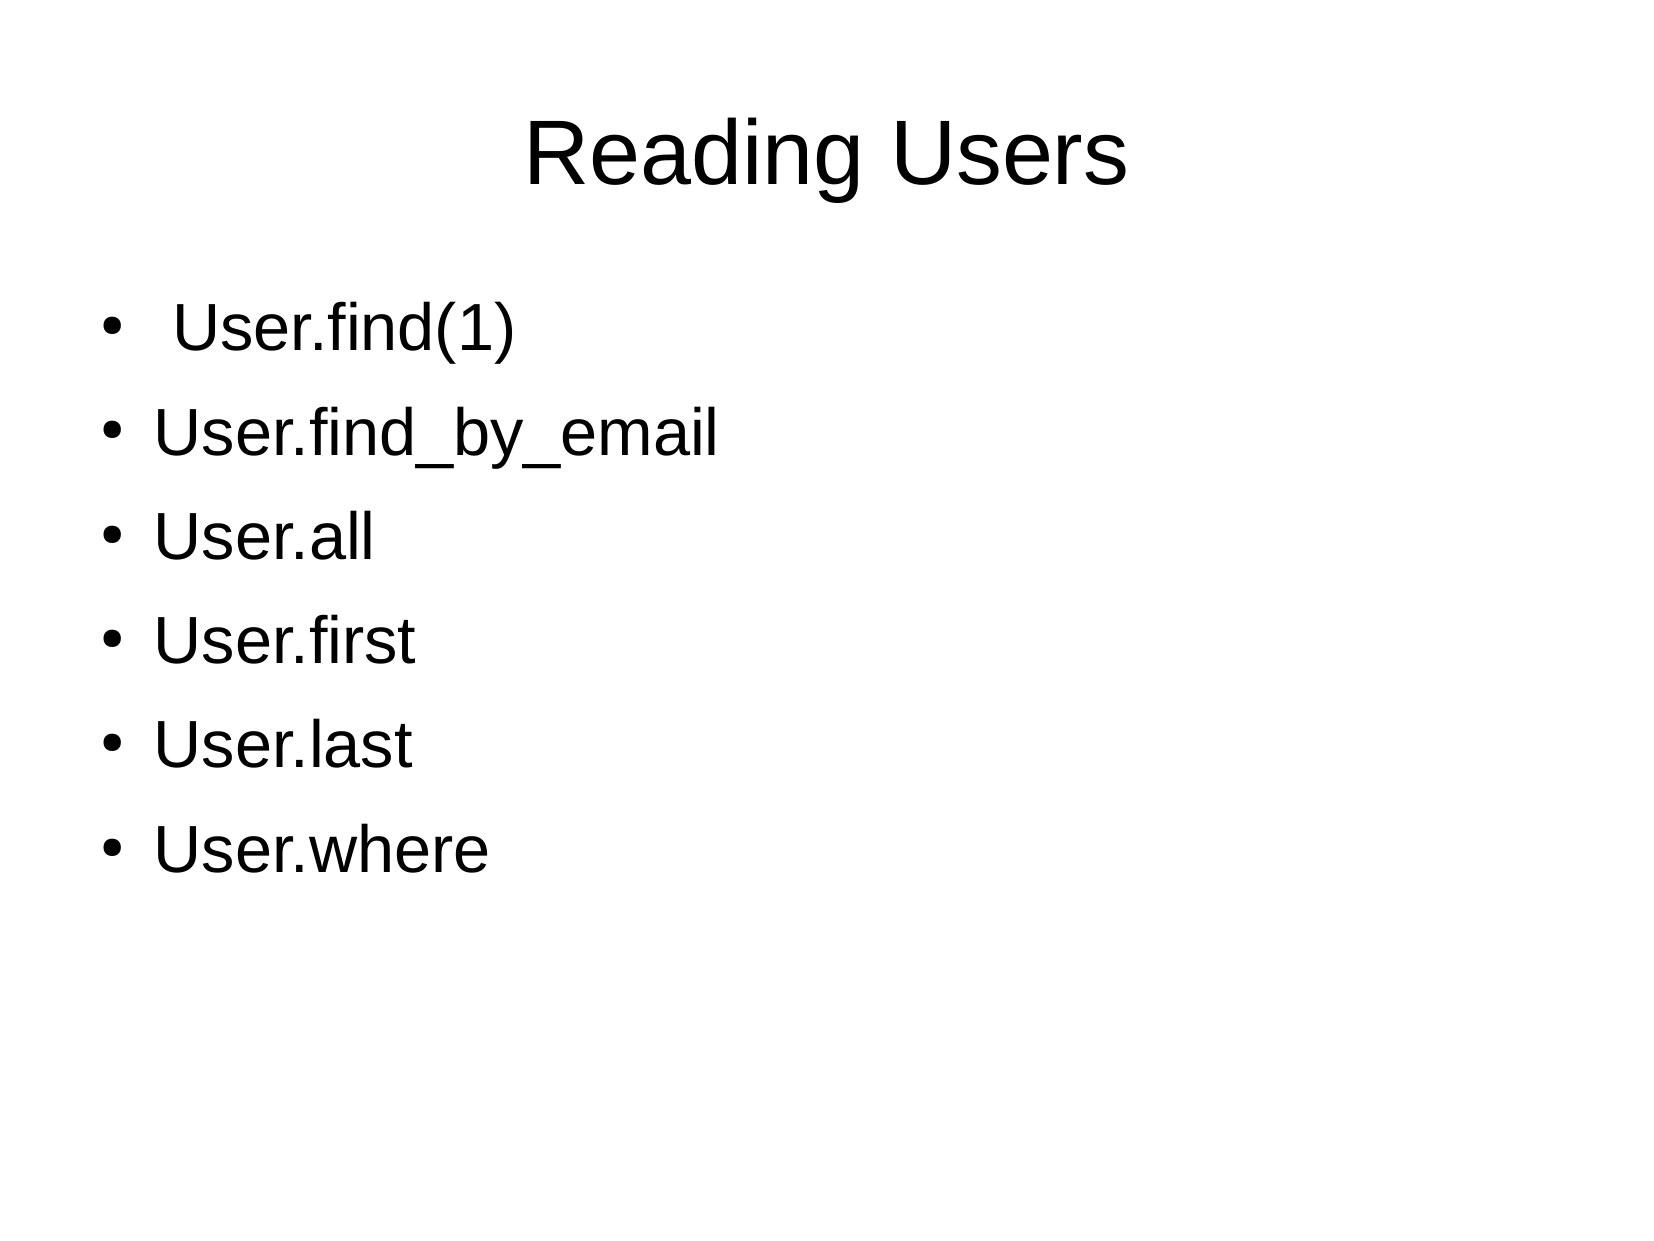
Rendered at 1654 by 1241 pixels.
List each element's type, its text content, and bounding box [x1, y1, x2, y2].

list User.find(1) User.find_by_email User.all User.first User.last User.where [82, 290, 1538, 1010]
title Reading Users [82, 49, 1571, 257]
